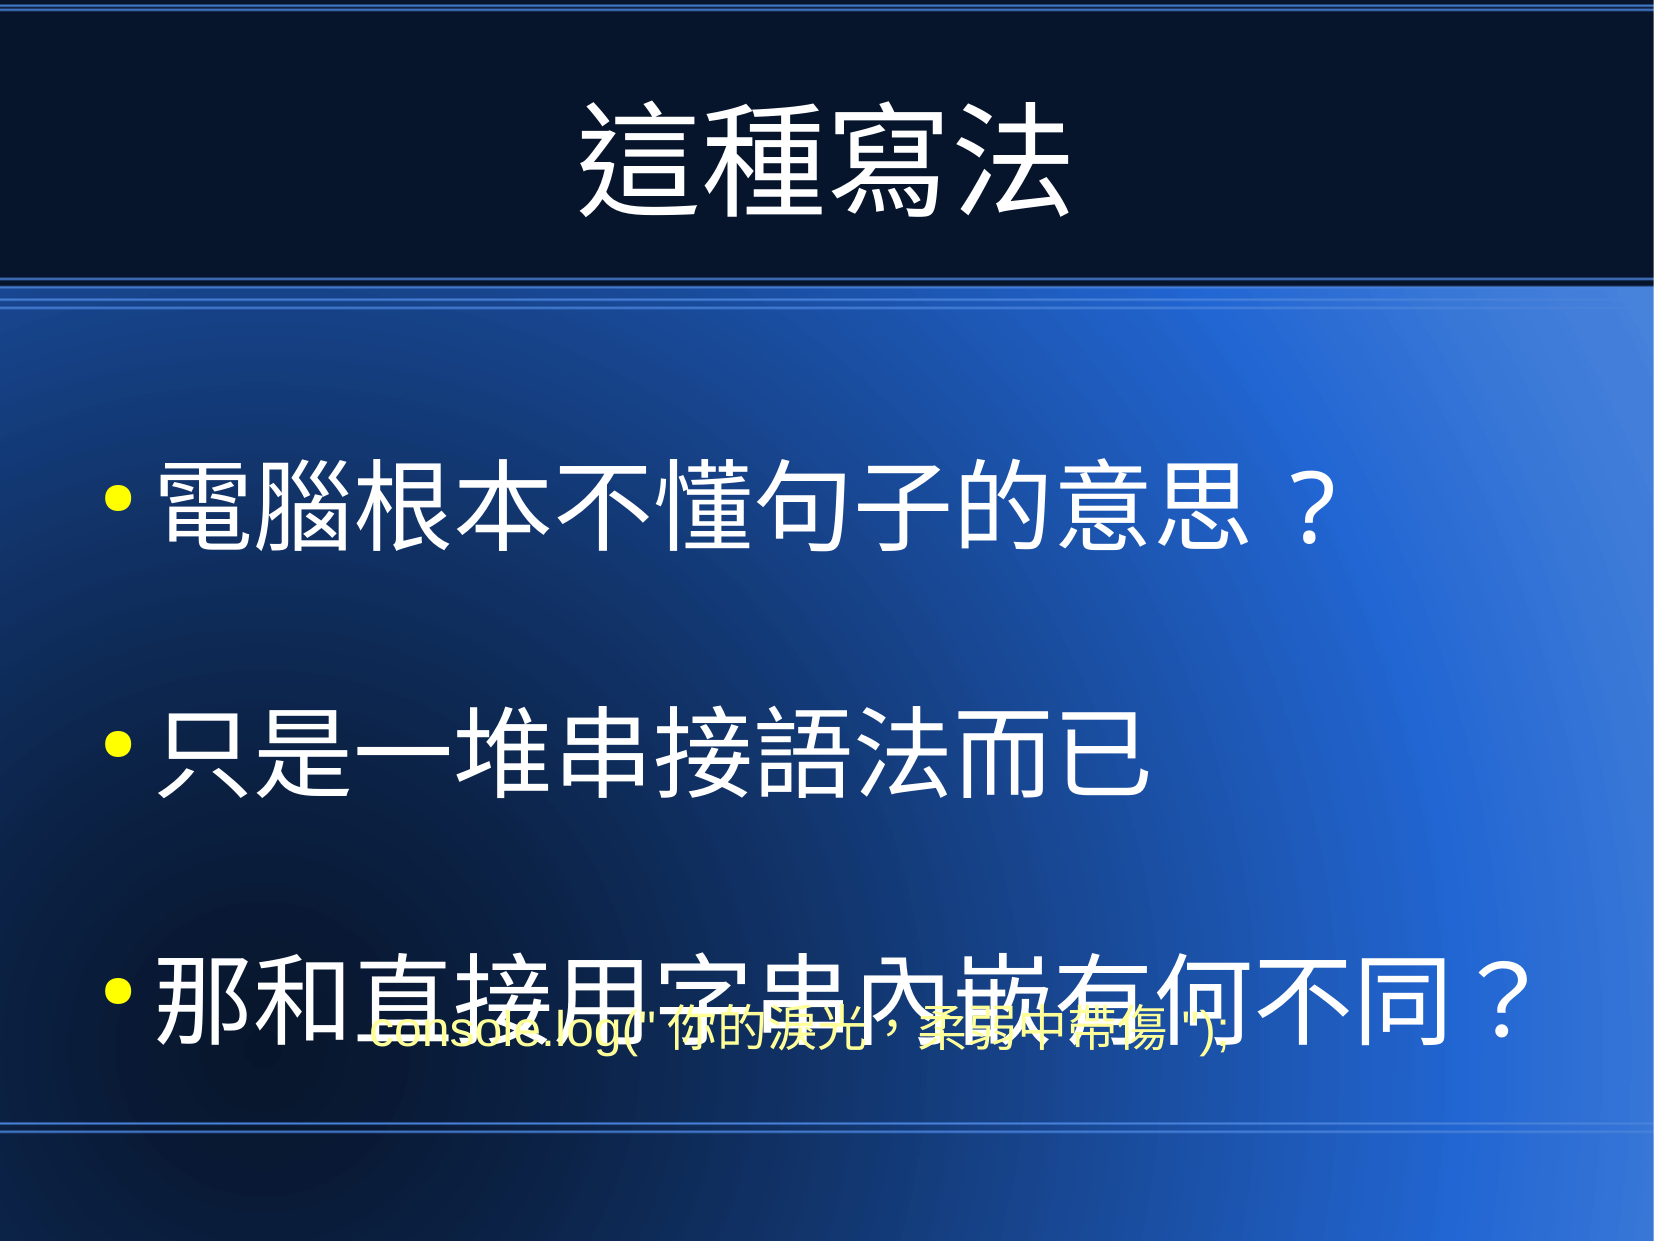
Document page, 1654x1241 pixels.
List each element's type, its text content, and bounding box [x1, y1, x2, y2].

title 這種寫法 [82, 49, 1571, 257]
text_box console.log("你的淚光，柔弱中帶傷"); [354, 981, 1371, 1123]
picture [0, 0, 1654, 1241]
list 電腦根本不懂句子的意思? 只是一堆串接語法而已 那和直接用字串內嵌有何不同？ [82, 355, 1571, 1241]
